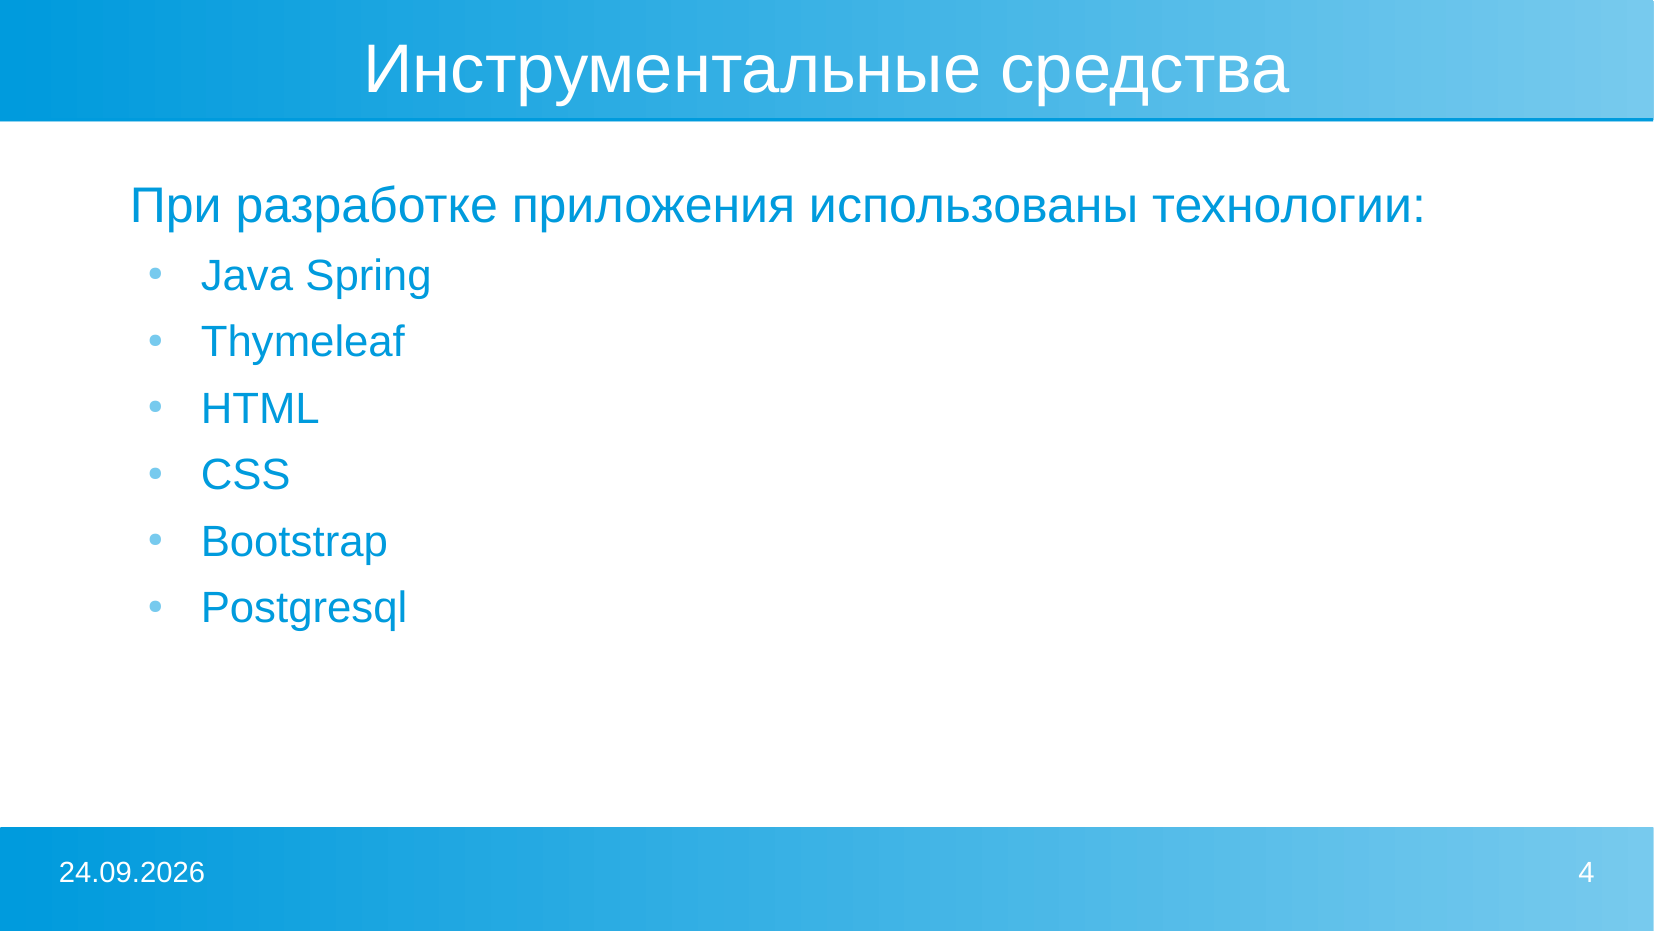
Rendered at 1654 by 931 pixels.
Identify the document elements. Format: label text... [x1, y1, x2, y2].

list При разработке приложения использованы технологии: Java Spring Thymeleaf HTML CSS Bootstrap Postgresql [59, 177, 1595, 768]
title Инструментальные средства [59, 29, 1595, 108]
